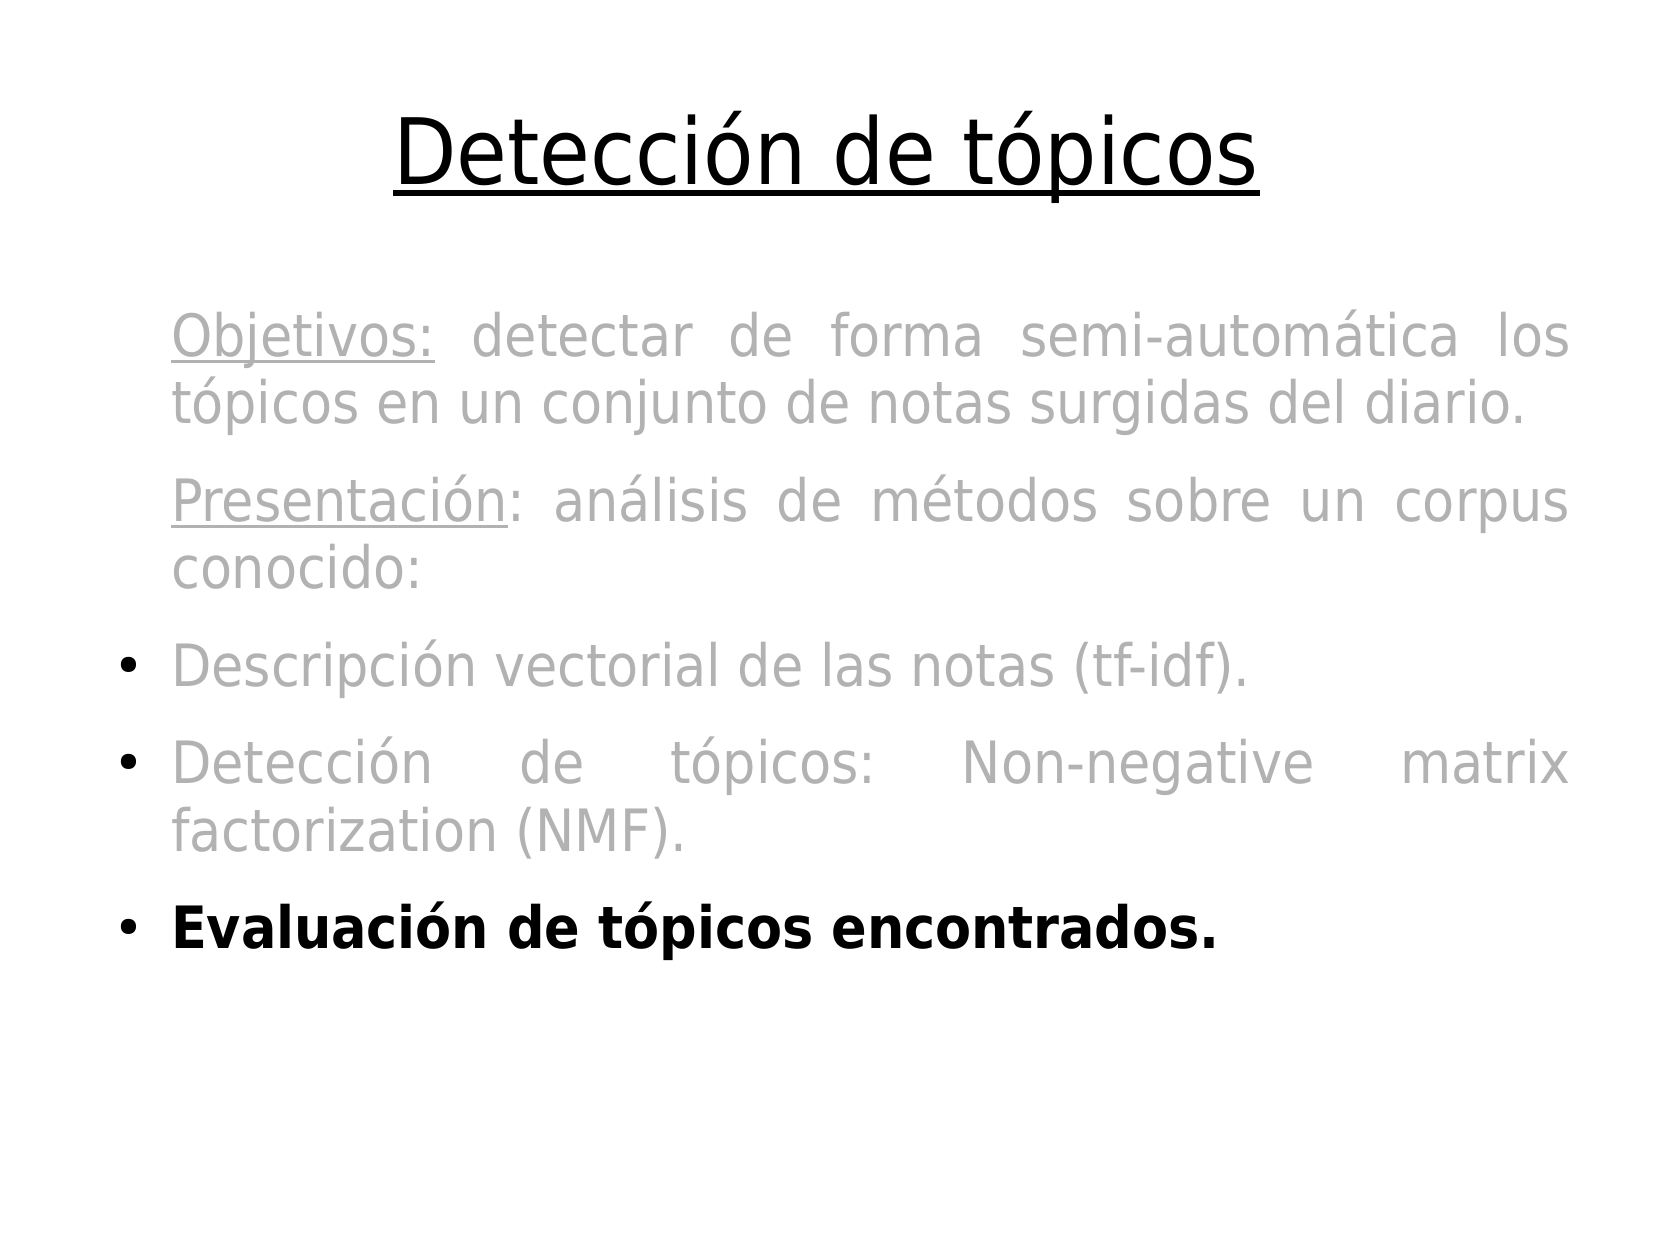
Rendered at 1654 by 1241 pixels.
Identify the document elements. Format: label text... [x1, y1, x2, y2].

title Detección de tópicos [82, 49, 1571, 257]
list Objetivos: detectar de forma semi-automática los tópicos en un conjunto de notas surgidas del diario. Presentación: análisis de métodos sobre un corpus conocido: Descripción vectorial de las notas (tf-idf). Detección de tópicos: Non-negative matrix factorization (NMF). Evaluación de tópicos encontrados. [100, 302, 1571, 1193]
